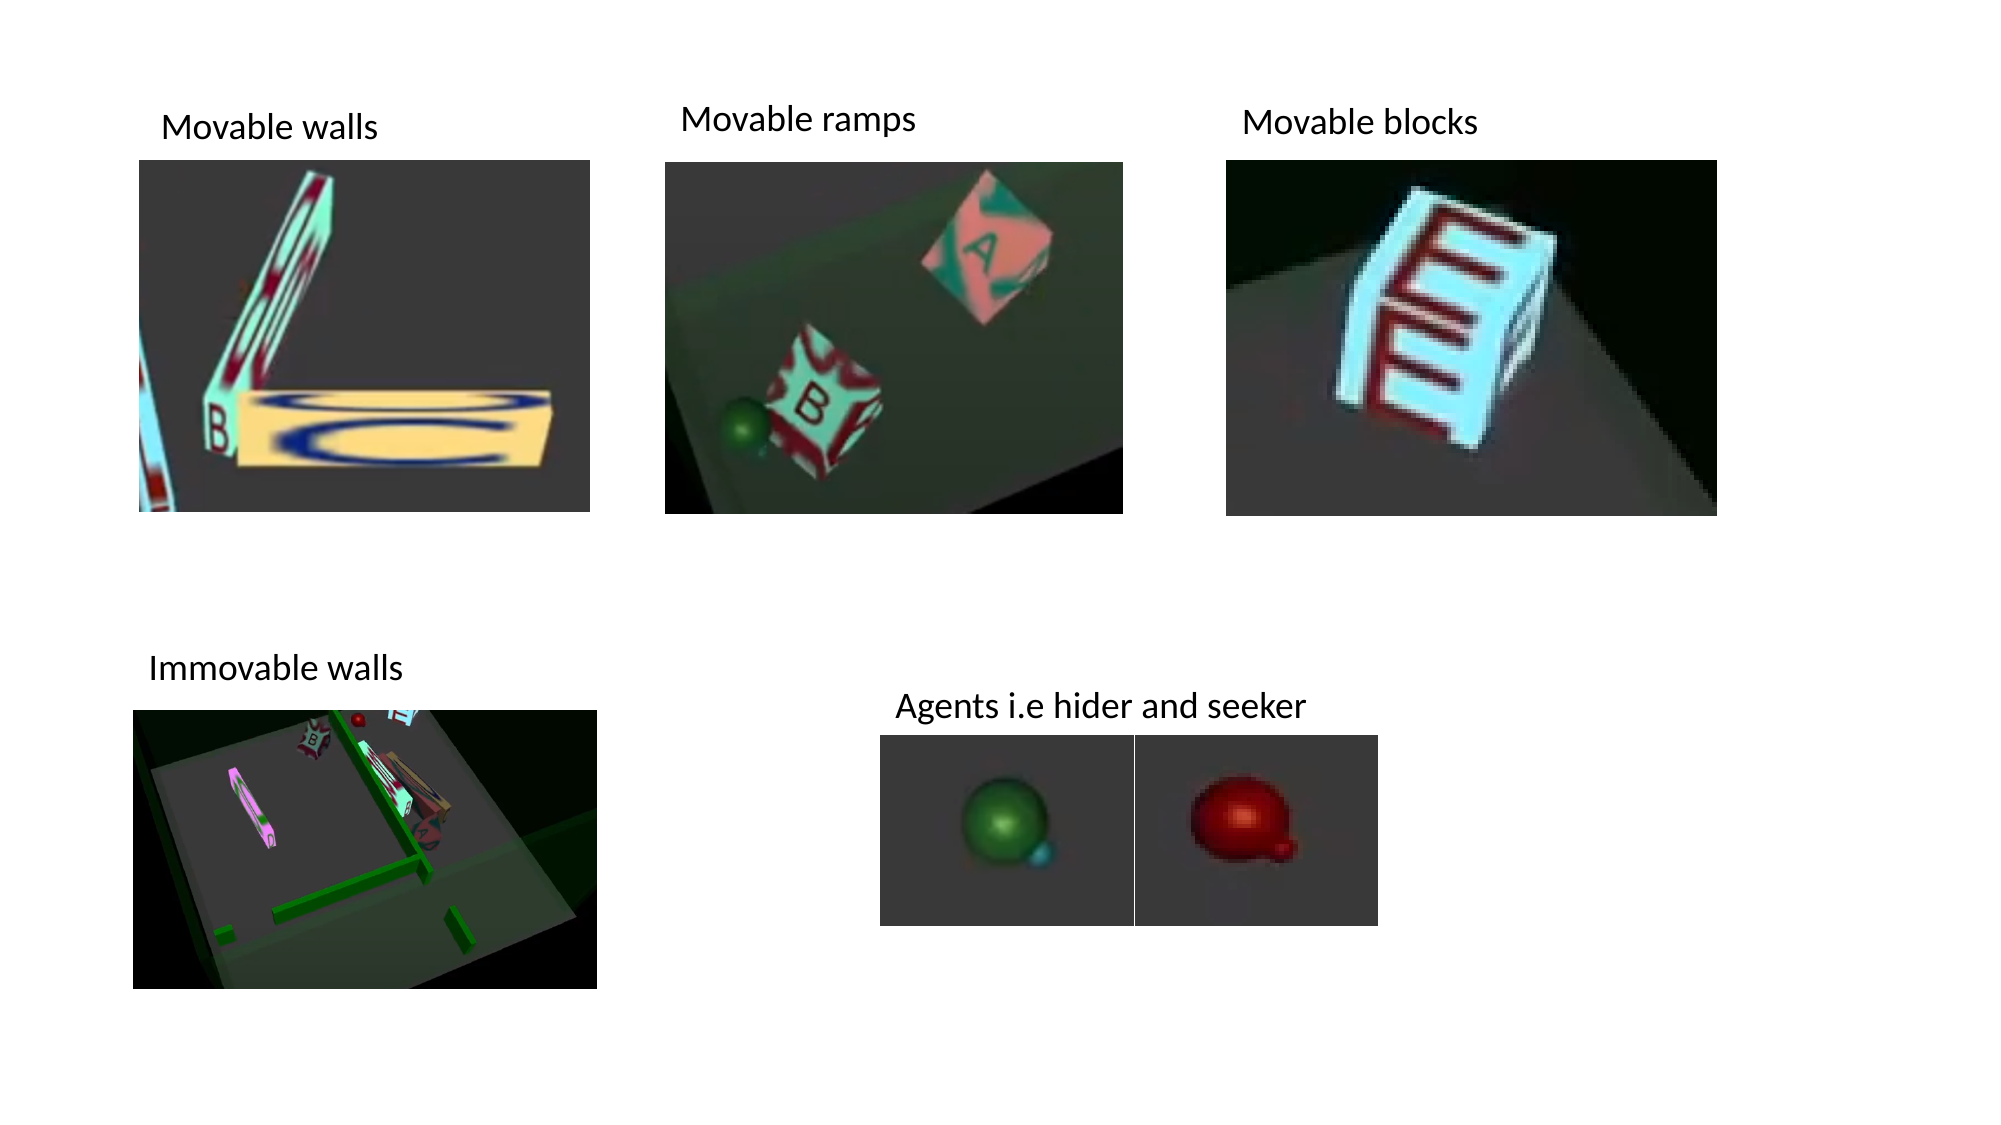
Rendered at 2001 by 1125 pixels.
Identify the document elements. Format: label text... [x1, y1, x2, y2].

text_box Movable ramps [665, 86, 1116, 148]
text_box Agents i.e hider and seeker [880, 673, 1331, 735]
picture [1226, 160, 1717, 516]
picture [880, 735, 1134, 926]
text_box Immovable walls [133, 635, 584, 697]
picture [665, 162, 1123, 514]
picture [139, 160, 590, 512]
picture [133, 710, 597, 989]
text_box Movable walls [145, 94, 596, 156]
picture [1135, 735, 1378, 926]
text_box Movable blocks [1226, 89, 1677, 151]
